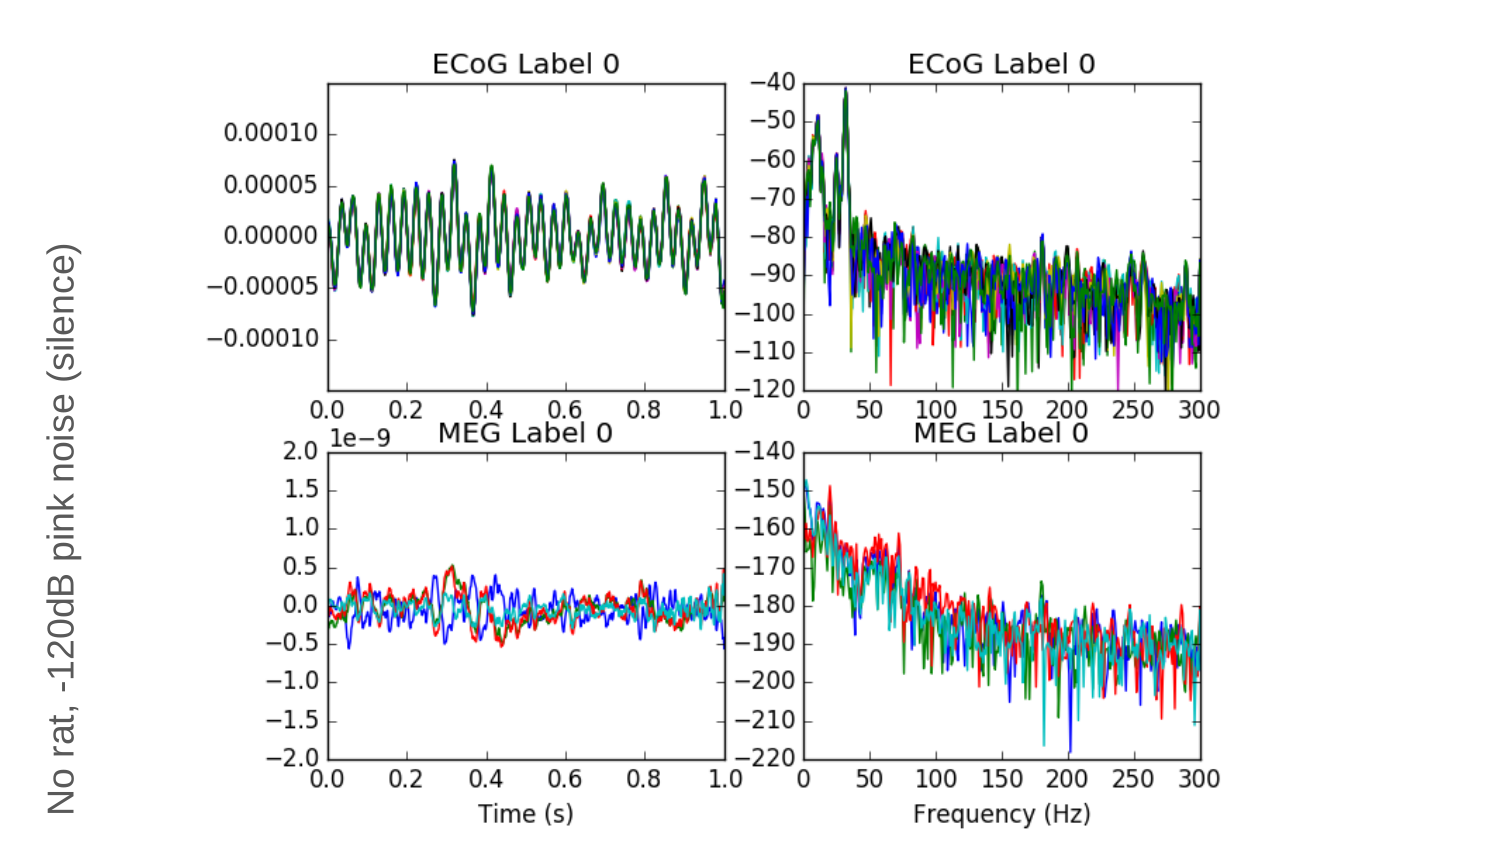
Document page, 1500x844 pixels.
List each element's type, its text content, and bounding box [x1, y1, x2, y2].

picture [187, 0, 1313, 844]
list No rat, -120dB pink noise (silence) [8, 0, 109, 832]
